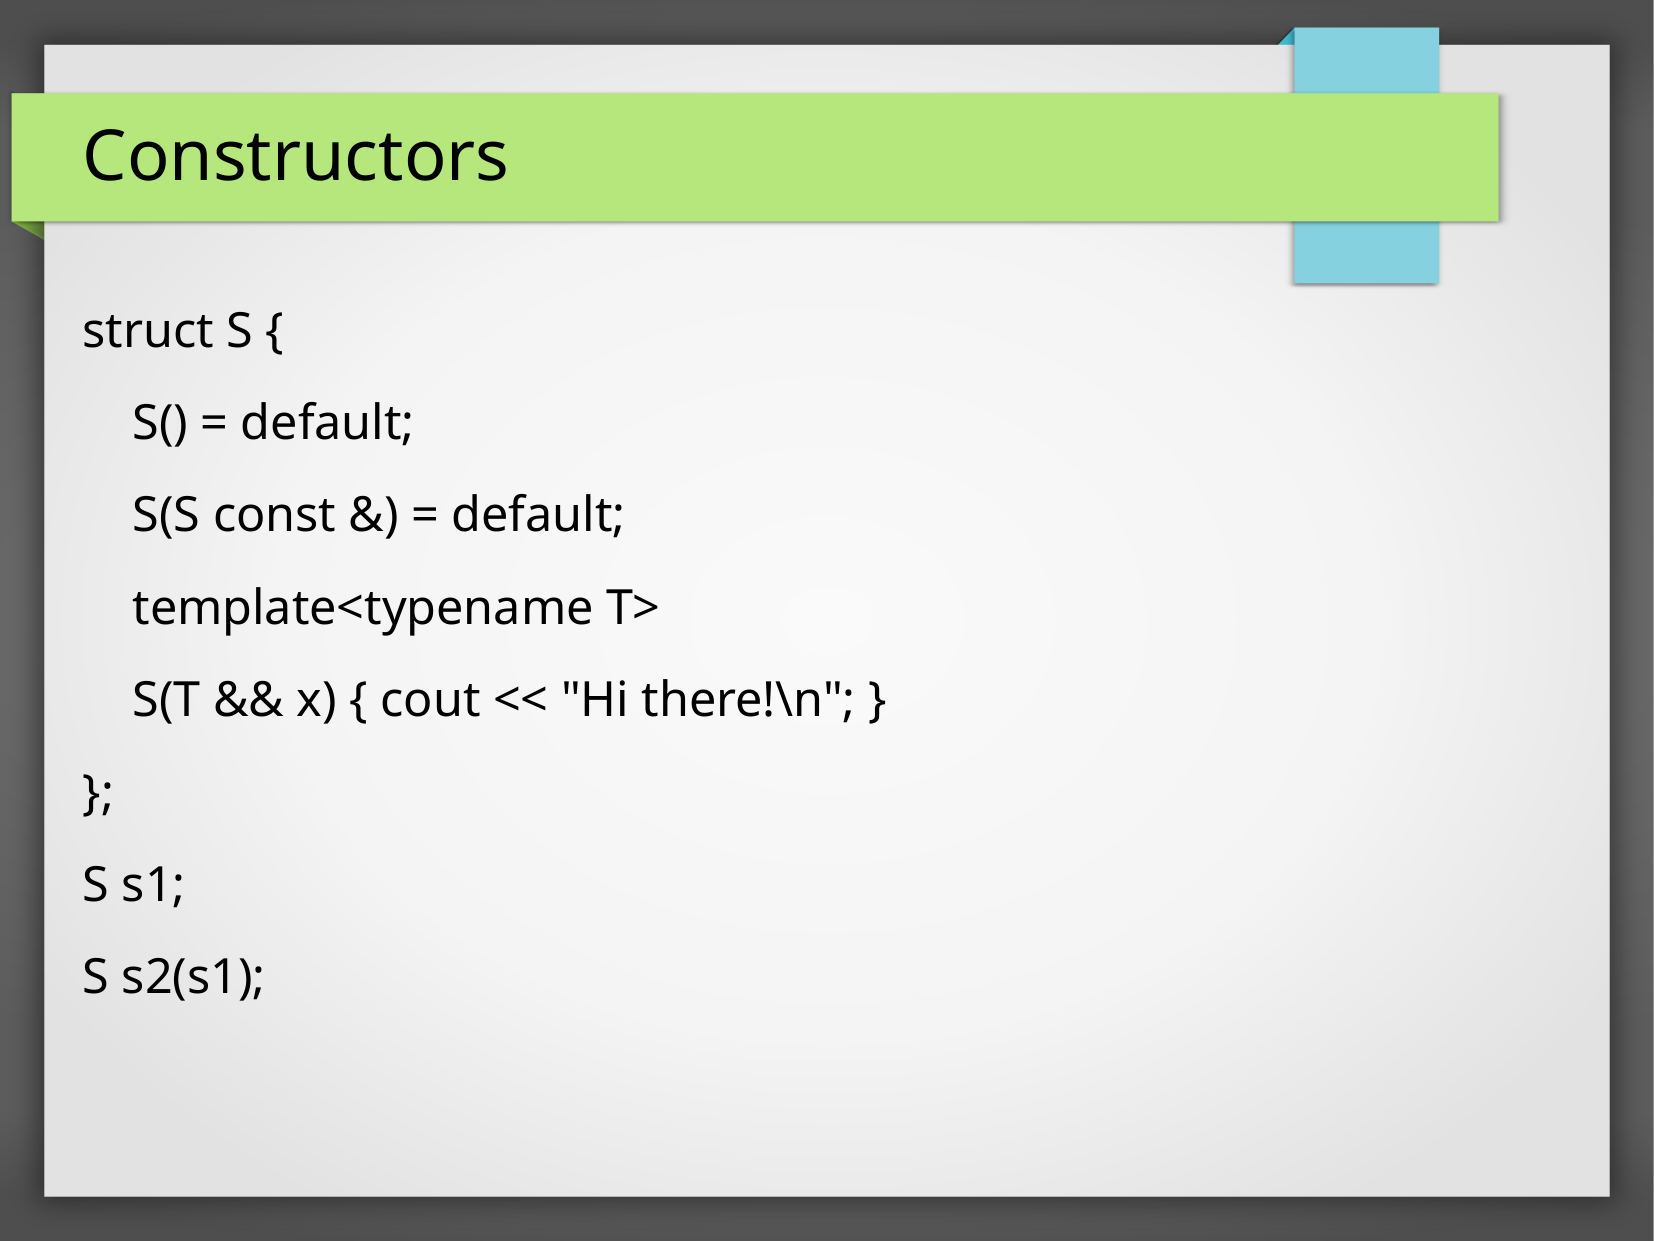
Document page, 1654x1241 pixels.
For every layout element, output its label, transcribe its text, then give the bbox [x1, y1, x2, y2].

list struct S { S() = default; S(S const &) = default; template<typename T> S(T && x) { cout << "Hi there!\n"; } }; S s1; S s2(s1); [82, 295, 1571, 1015]
picture [0, 0, 1654, 1241]
title Constructors [82, 94, 1264, 213]
